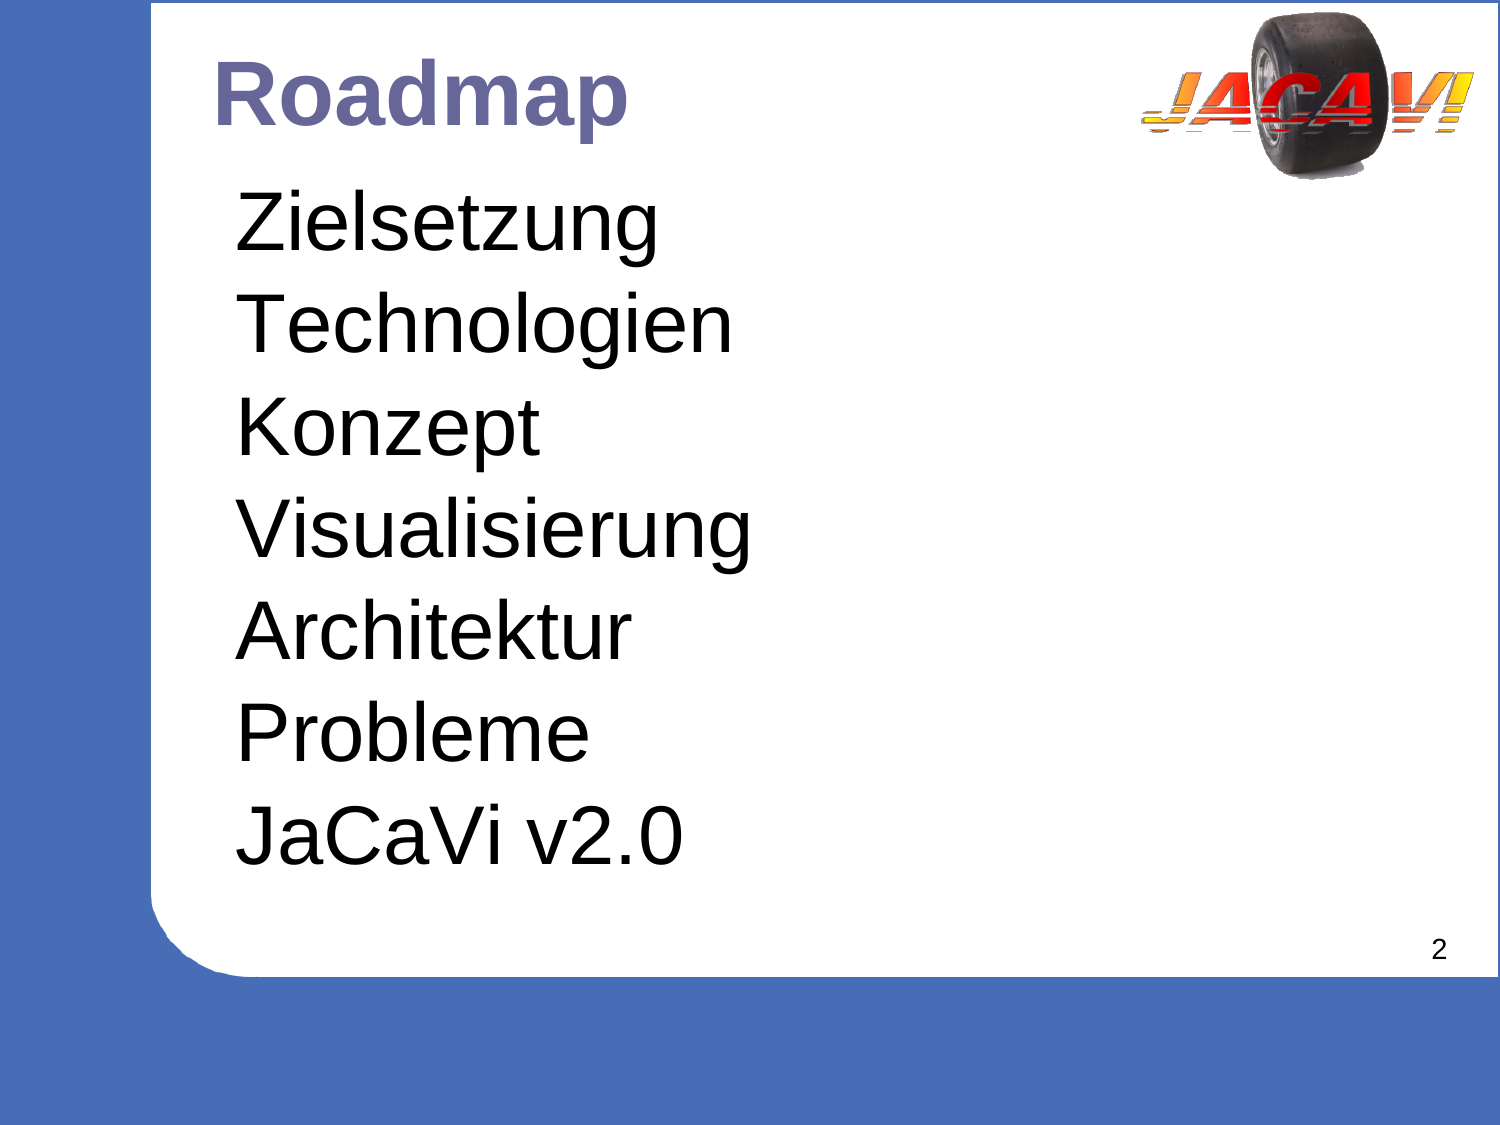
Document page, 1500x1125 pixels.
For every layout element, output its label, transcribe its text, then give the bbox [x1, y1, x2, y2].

list Zielsetzung Technologien Konzept Visualisierung Architektur Probleme JaCaVi v2.0 [212, 174, 1448, 926]
picture [0, 0, 1500, 1125]
title Roadmap [212, 24, 1447, 164]
